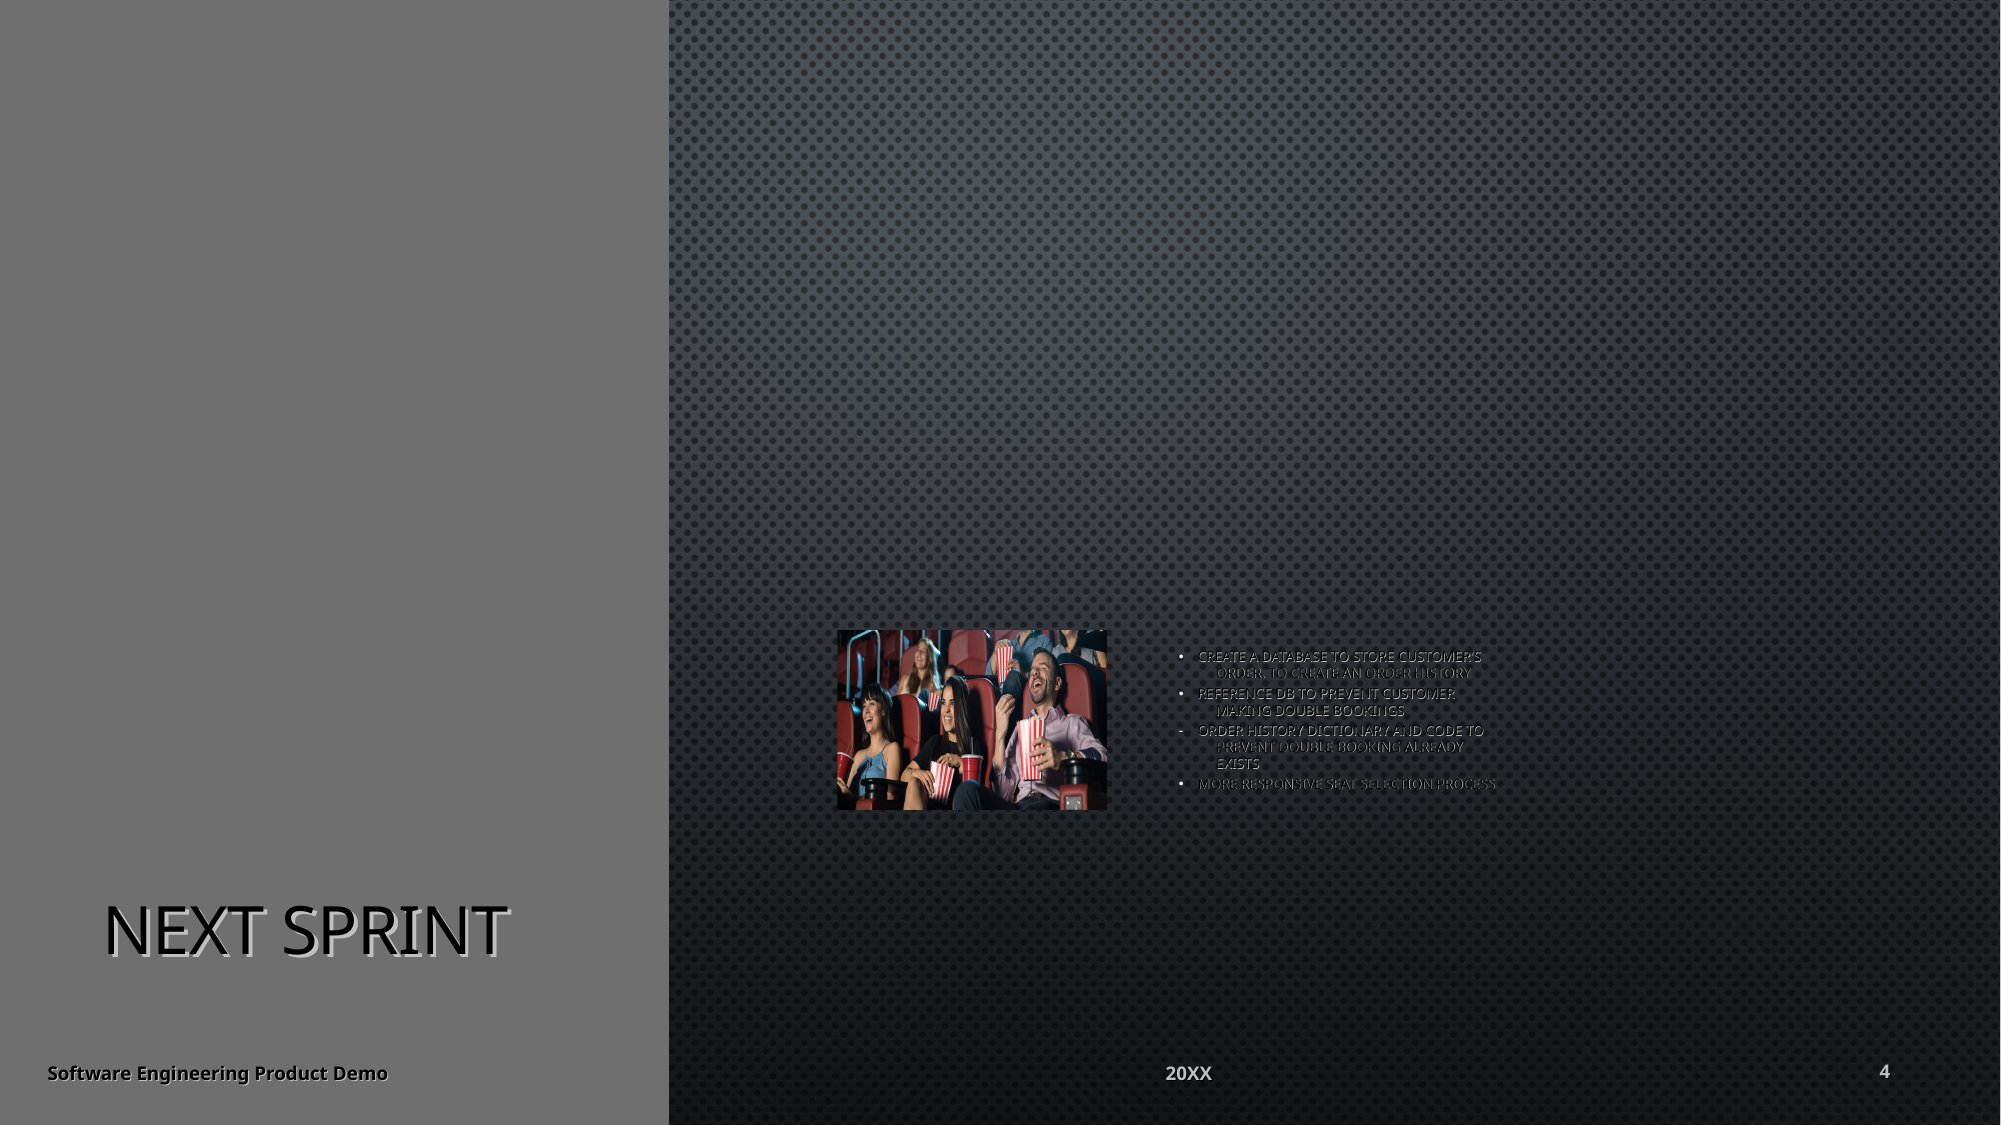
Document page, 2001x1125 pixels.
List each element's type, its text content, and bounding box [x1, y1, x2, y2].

picture [668, 0, 1994, 315]
text_box Software Engineering Product Demo [32, 1042, 648, 1103]
list Create a Database to store customer's order. to create an order History Reference DB to prevent Customer Making Double Bookings Order History Dictionary and code to prevent double booking already exists More Responsive Seat Selection Process [761, 374, 1844, 1043]
title Next Sprint [87, 127, 614, 976]
text_box 20XX [1150, 1042, 1864, 1103]
text_box 2 [1864, 1042, 1969, 1103]
